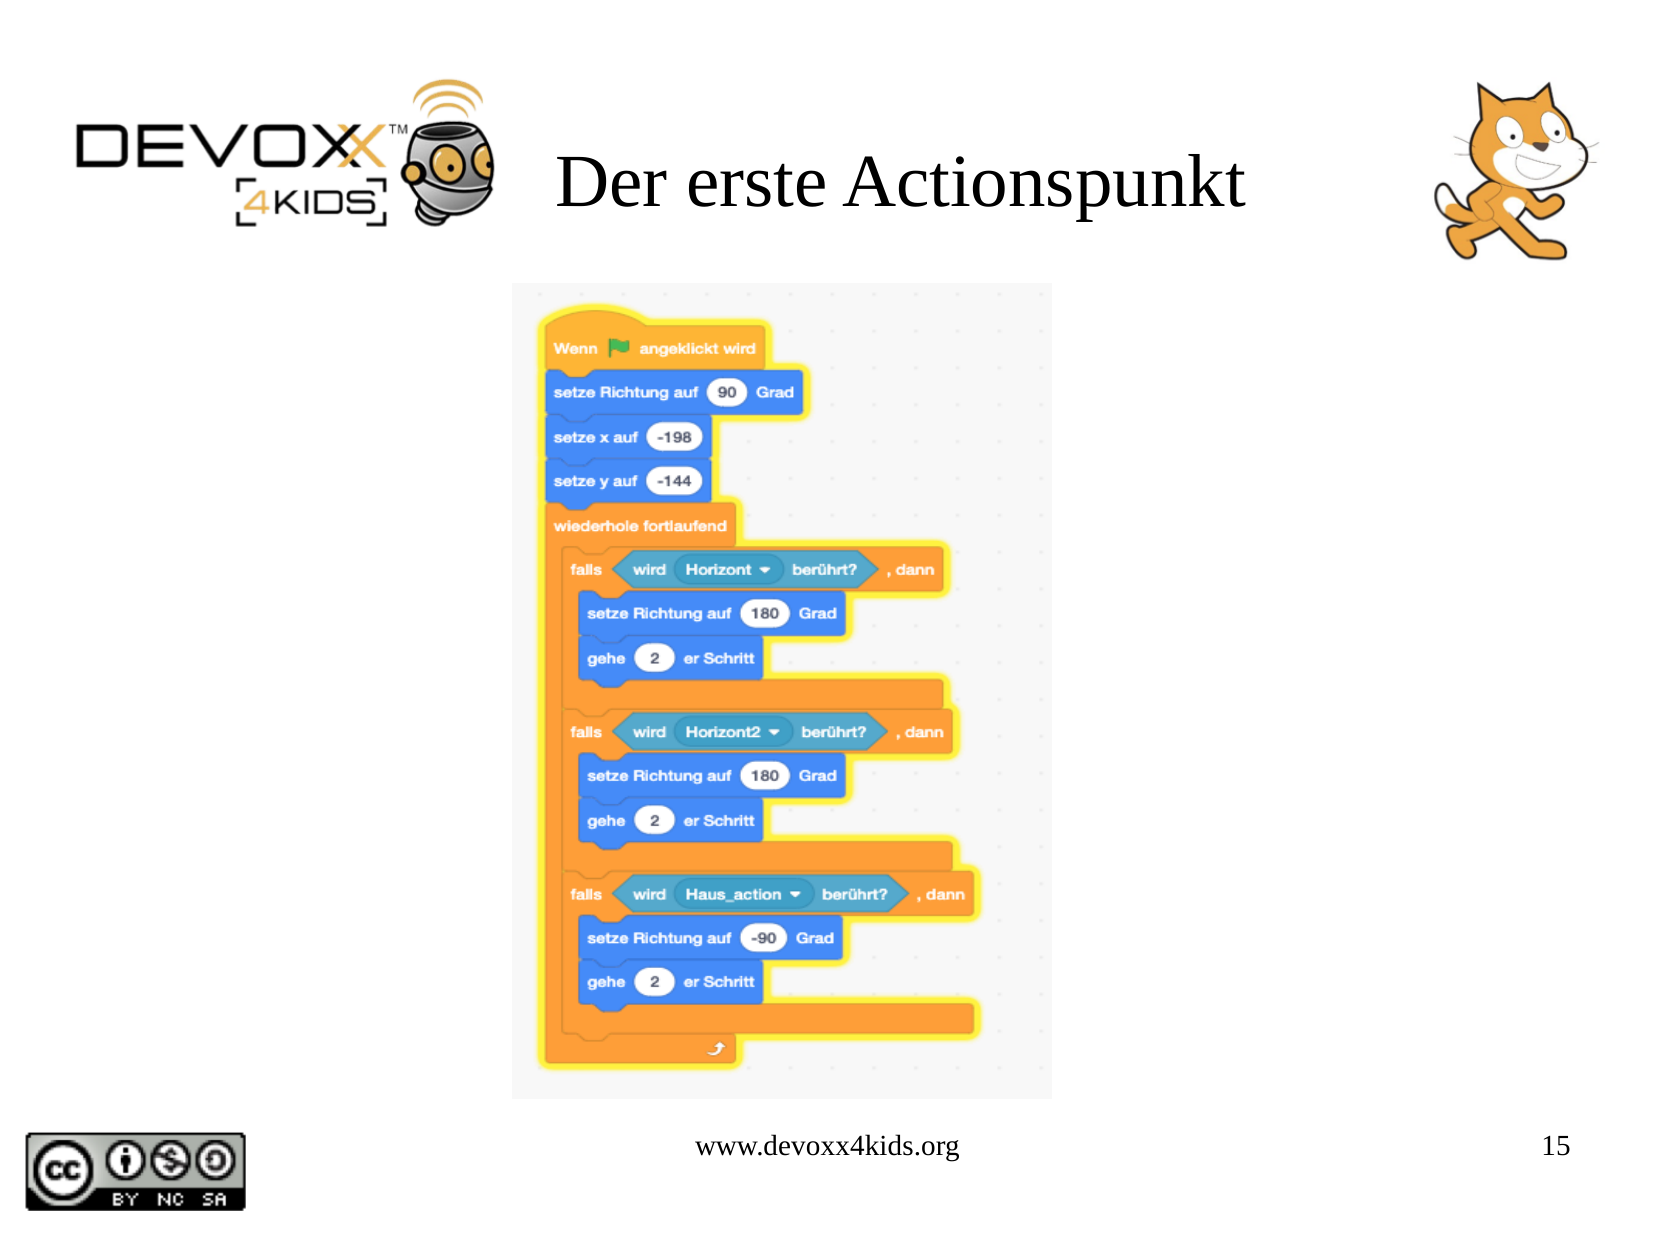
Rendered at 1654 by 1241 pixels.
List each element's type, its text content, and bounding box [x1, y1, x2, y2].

subtitle [82, 290, 1571, 1109]
picture [14, 1121, 249, 1212]
picture [512, 283, 1052, 1099]
title Der erste Actionspunkt [555, 78, 1347, 284]
picture [35, 58, 511, 255]
picture [1431, 54, 1607, 272]
